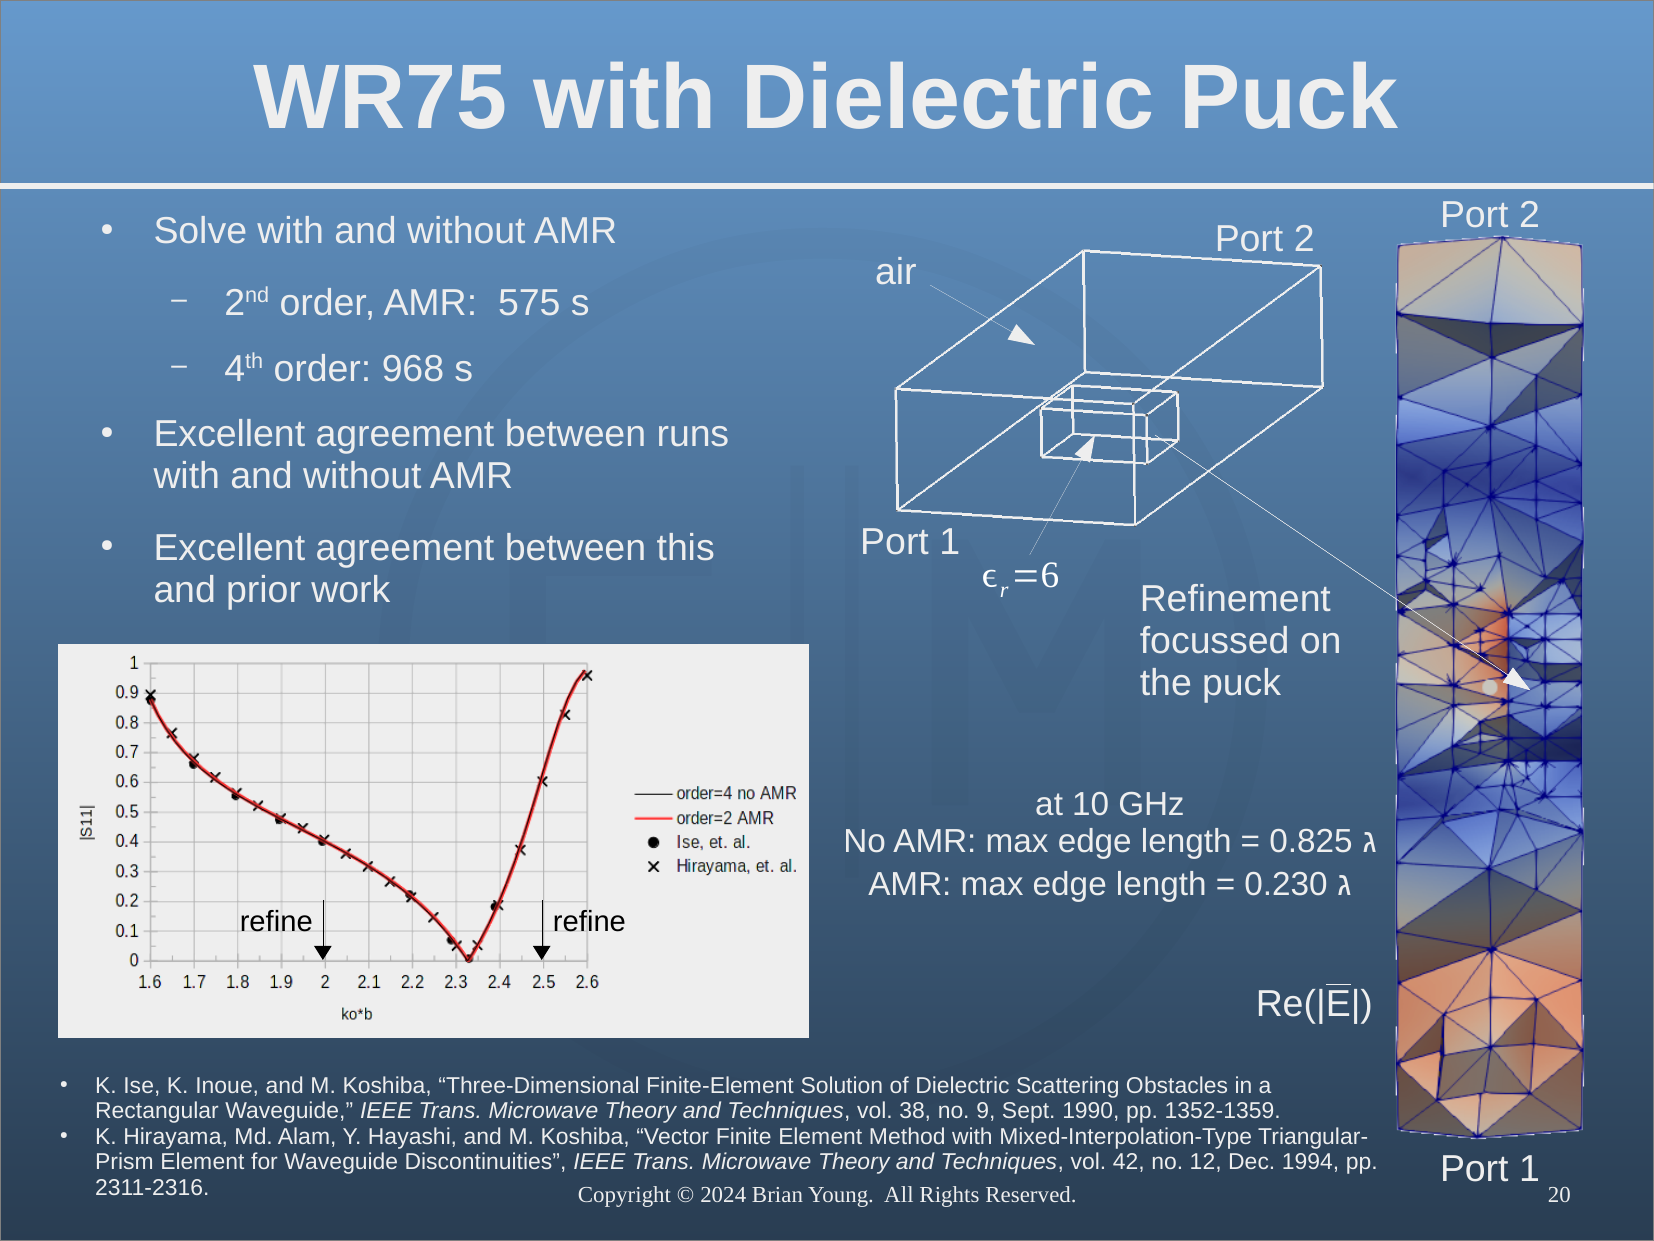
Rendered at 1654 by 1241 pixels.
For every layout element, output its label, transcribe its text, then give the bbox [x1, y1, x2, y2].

text_box Re(|E|) [1241, 975, 1389, 1032]
text_box refine [225, 897, 367, 946]
chart [975, 555, 1067, 603]
text_box at 10 GHz No AMR: max edge length = 0.825 ג AMR: max edge length = 0.230 ג [840, 802, 1381, 893]
text_box Port 1 [845, 513, 976, 586]
list Solve with and without AMR 2nd order, AMR: 575 s 4th order: 968 s Excellent agreement between runs with and without AMR Excellent agreement between this and prior work [82, 210, 751, 613]
text_box Port 2 [1200, 210, 1330, 267]
text_box Port 1 [1425, 1140, 1555, 1212]
text_box K. Ise, K. Inoue, and M. Koshiba, “Three-Dimensional Finite-Element Solution of Dielectric Scattering Obstacles in a Rectangular Waveguide,” IEEE Trans. Microwave Theory and Techniques, vol. 38, no. 9, Sept. 1990, pp. 1352-1359. K. Hirayama, Md. Alam, Y. Hayashi, and M. Koshiba, “Vector Finite Element Method with Mixed-Interpolation-Type Triangular-Prism Element for Waveguide Discontinuities”, IEEE Trans. Microwave Theory and Techniques, vol. 42, no. 12, Dec. 1994, pp. 2311-2316. [45, 1065, 1396, 1208]
picture [1387, 218, 1593, 1157]
picture [58, 644, 809, 1038]
text_box air [860, 243, 991, 316]
picture [885, 239, 1336, 532]
text_box Port 2 [1425, 185, 1555, 243]
text_box Refinement focussed on the puck [1125, 570, 1390, 721]
title WR75 with Dielectric Puck [82, 31, 1571, 163]
text_box refine [538, 897, 680, 946]
